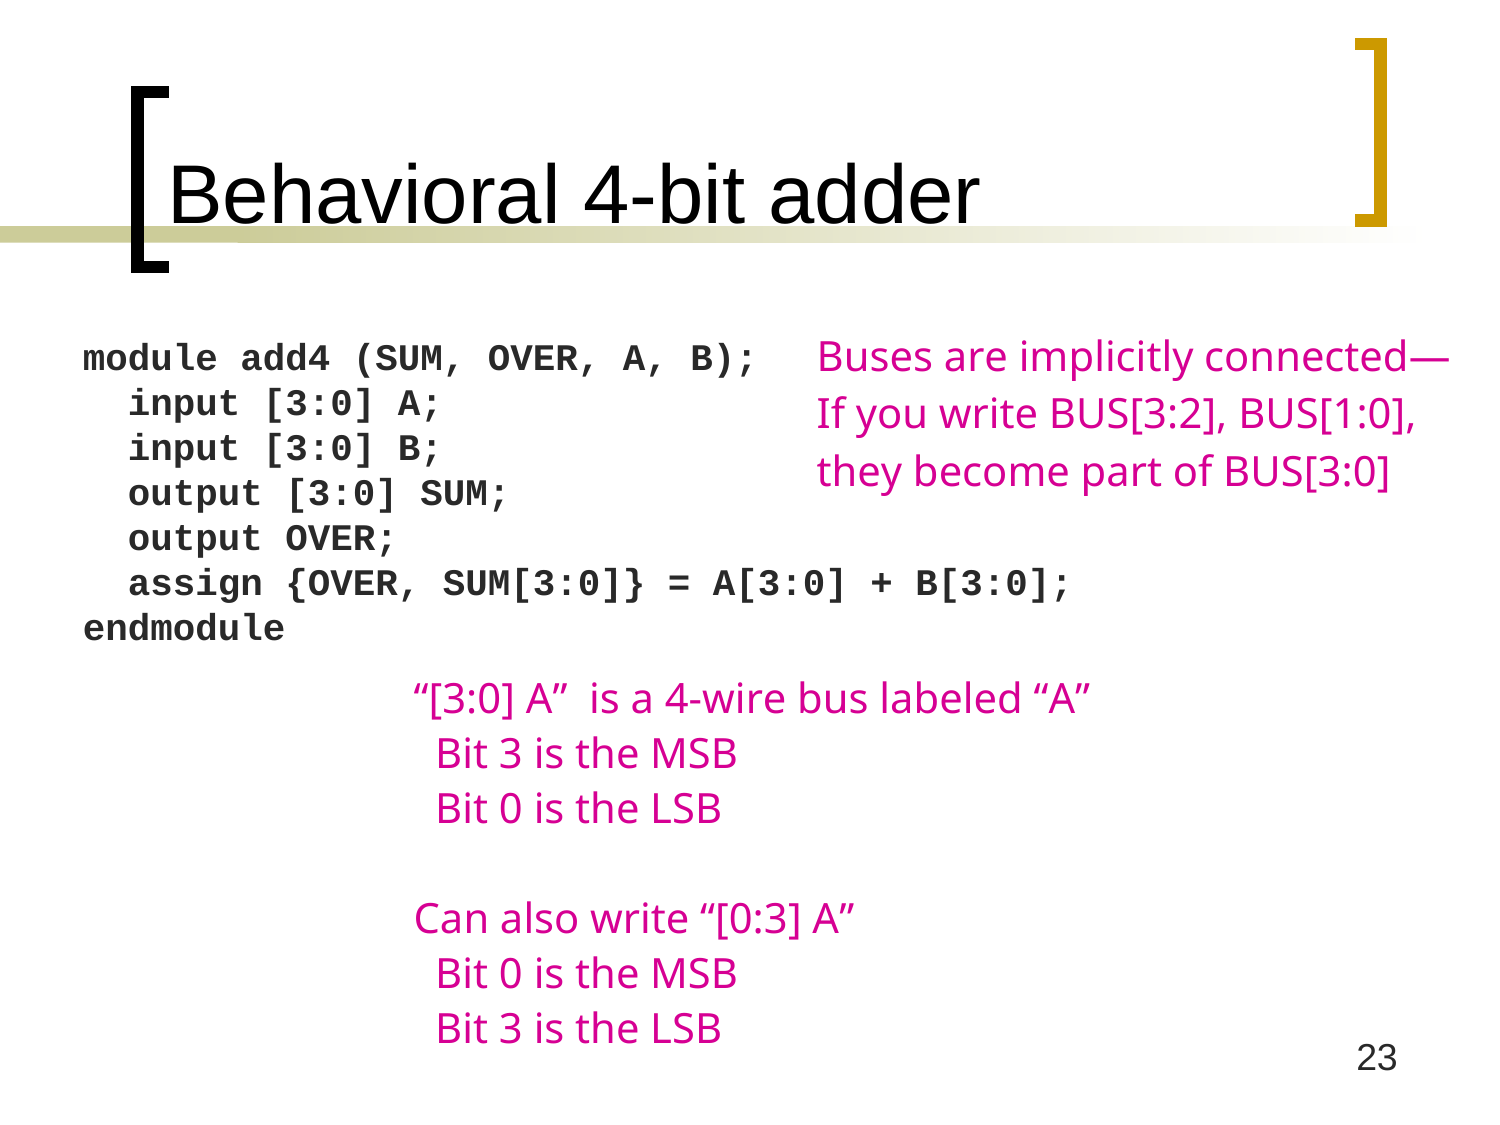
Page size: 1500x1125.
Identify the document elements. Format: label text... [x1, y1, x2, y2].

text_box “[3:0] A” is a 4-wire bus labeled “A” Bit 3 is the MSB Bit 0 is the LSB Can also write “[0:3] A” Bit 0 is the MSB Bit 3 is the LSB [410, 662, 1095, 1057]
text_box Buses are implicitly connected— If you write BUS[3:2], BUS[1:0], they become part of BUS[3:0] [813, 324, 1454, 500]
list module add4 (SUM, OVER, A, B); input [3:0] A; input [3:0] B; output [3:0] SUM; output OVER; assign {OVER, SUM[3:0]} = A[3:0] + B[3:0]; endmodule [68, 324, 1113, 726]
title Behavioral 4-bit adder [152, 15, 1328, 248]
